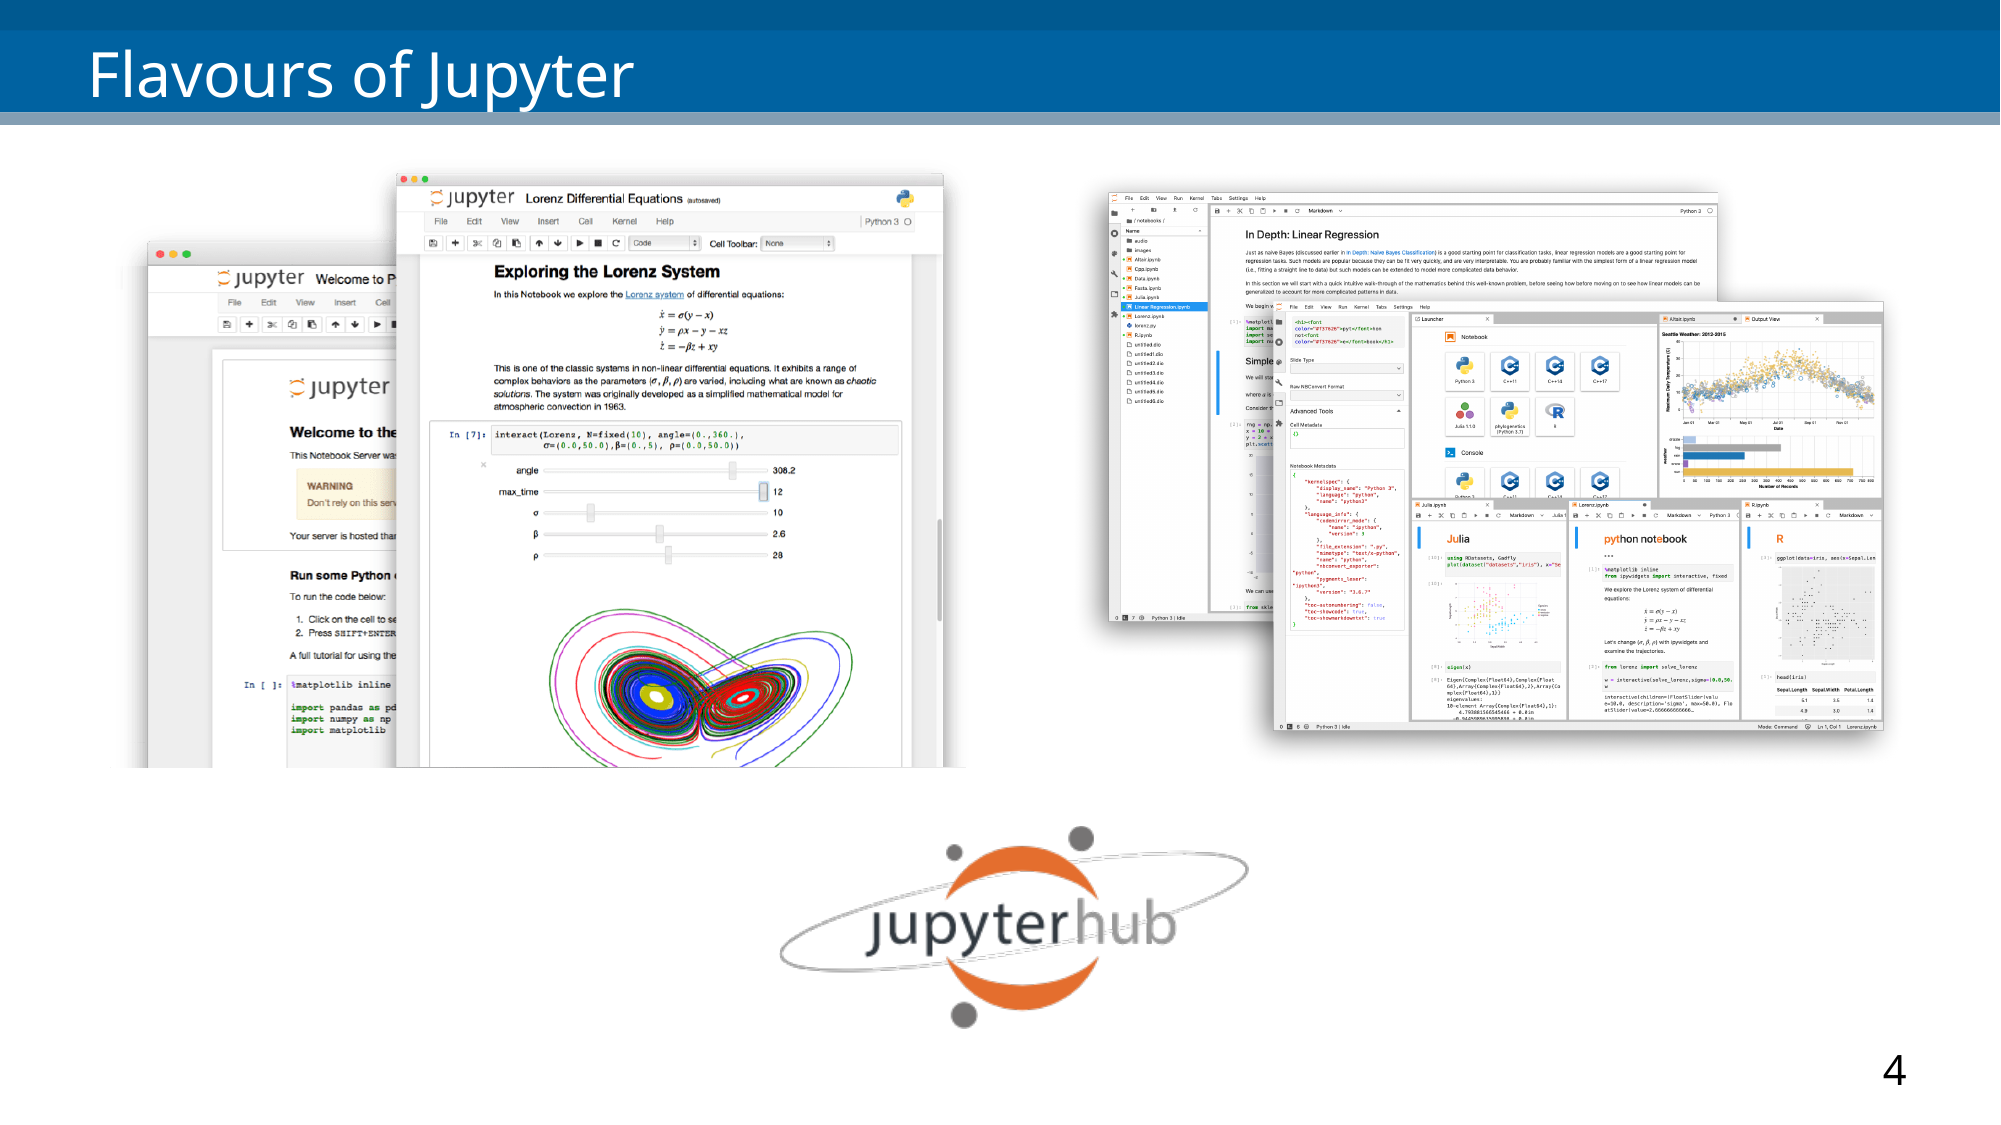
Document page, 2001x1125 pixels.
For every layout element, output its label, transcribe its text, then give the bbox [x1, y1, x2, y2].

picture [779, 826, 1249, 1029]
title Flavours of Jupyter [76, 21, 1844, 124]
slide_number <number> [1803, 1038, 1987, 1107]
picture [1062, 168, 1909, 768]
picture [110, 159, 969, 768]
